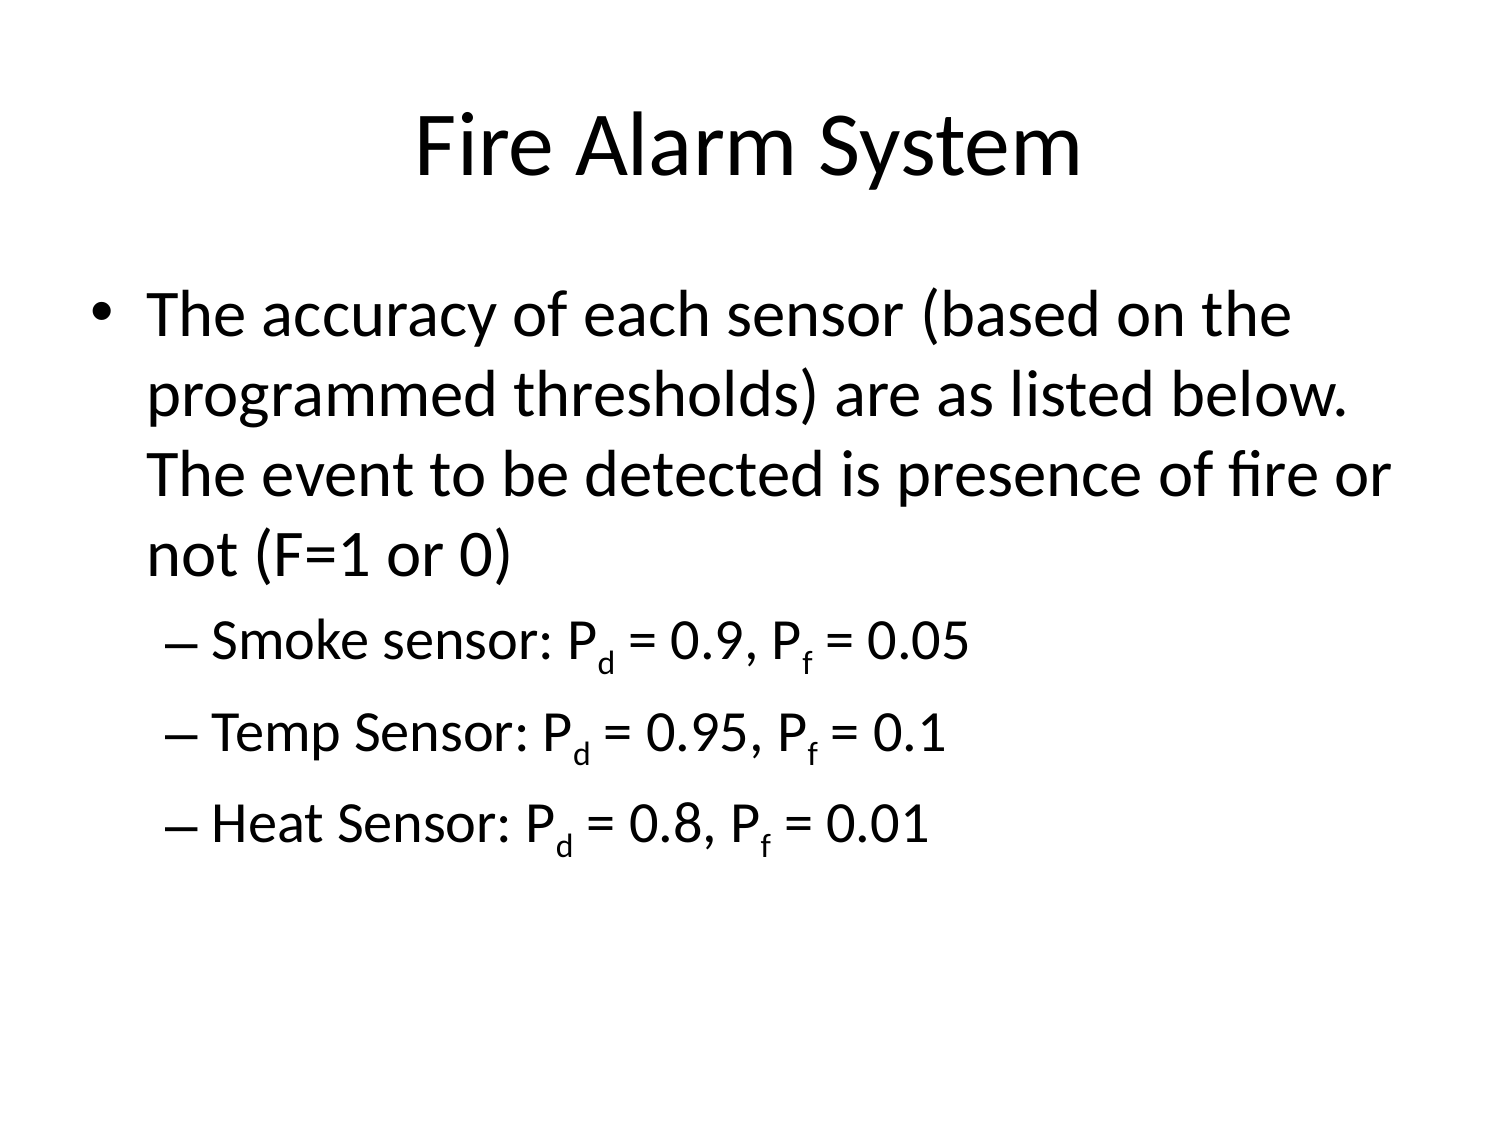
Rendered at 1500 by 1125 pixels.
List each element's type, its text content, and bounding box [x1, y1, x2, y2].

list The accuracy of each sensor (based on the programmed thresholds) are as listed below. The event to be detected is presence of fire or not (F=1 or 0) Smoke sensor: Pd = 0.9, Pf = 0.05 Temp Sensor: Pd = 0.95, Pf = 0.1 Heat Sensor: Pd = 0.8, Pf = 0.01 [75, 262, 1425, 1005]
title Fire Alarm System [75, 45, 1425, 233]
